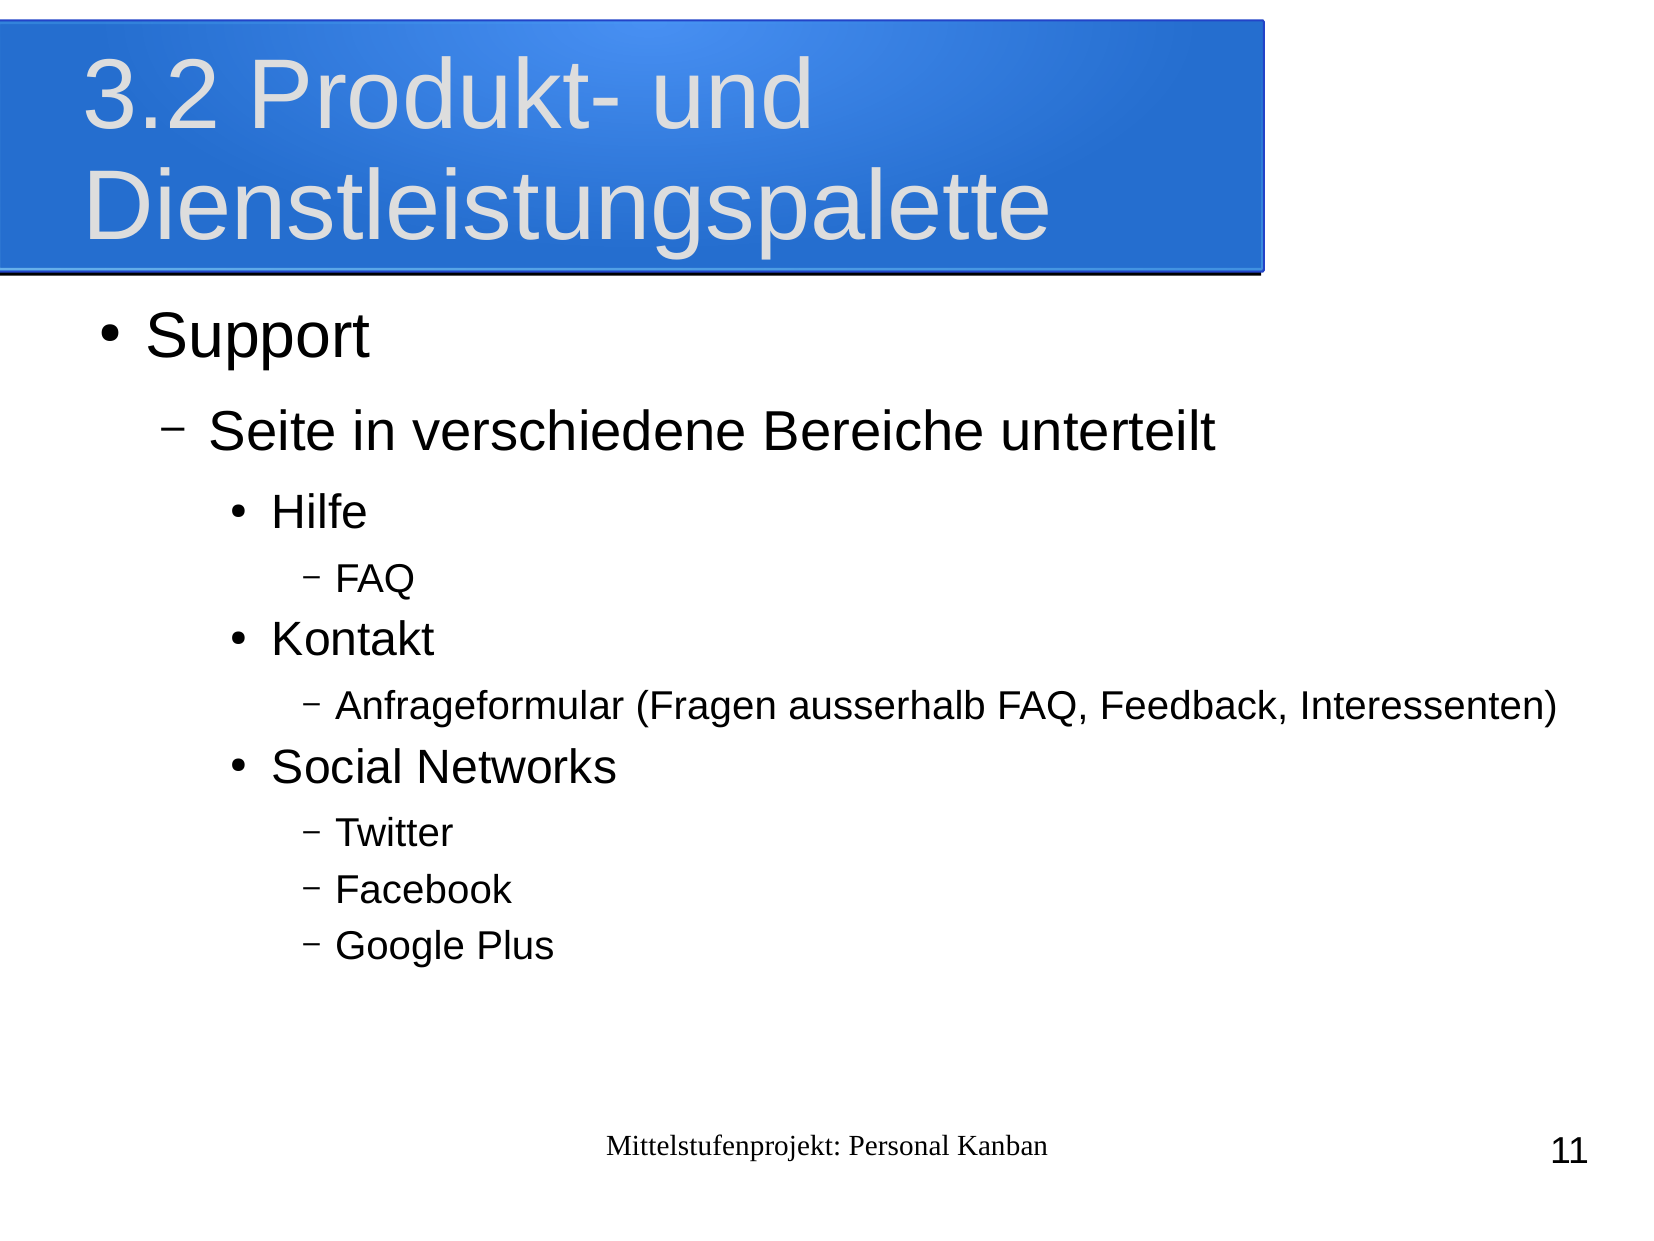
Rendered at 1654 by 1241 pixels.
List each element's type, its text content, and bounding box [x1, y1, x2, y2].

text_box 11 [1535, 1122, 1654, 1194]
list Support Seite in verschiedene Bereiche unterteilt Hilfe FAQ Kontakt Anfrageformular (Fragen ausserhalb FAQ, Feedback, Interessenten) Social Networks Twitter Facebook Google Plus [82, 299, 1571, 1019]
title 3.2 Produkt- und Dienstleistungspalette [82, 38, 1235, 261]
